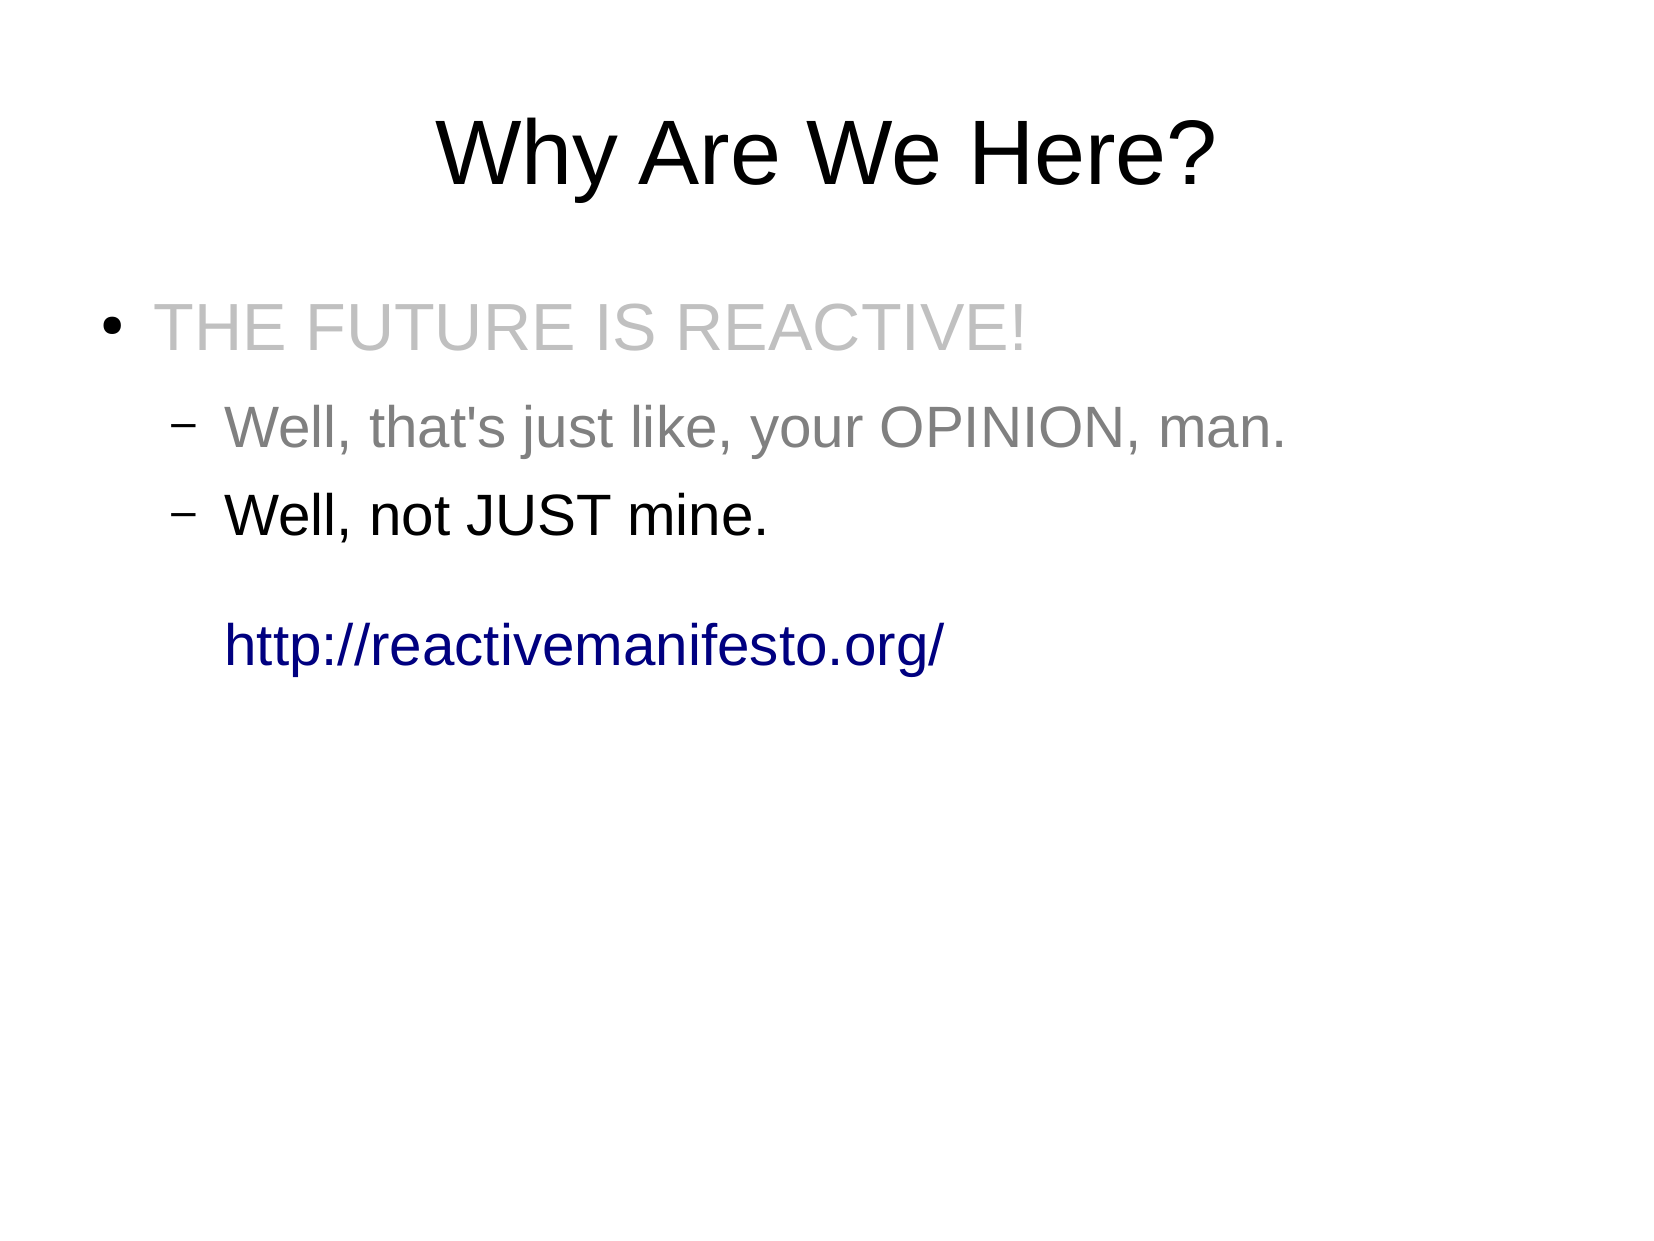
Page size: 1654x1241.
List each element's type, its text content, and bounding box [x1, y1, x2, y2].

title Why Are We Here? [82, 49, 1571, 257]
list THE FUTURE IS REACTIVE! Well, that's just like, your OPINION, man. Well, not JUST mine. http://reactivemanifesto.org/ [82, 290, 1571, 1010]
